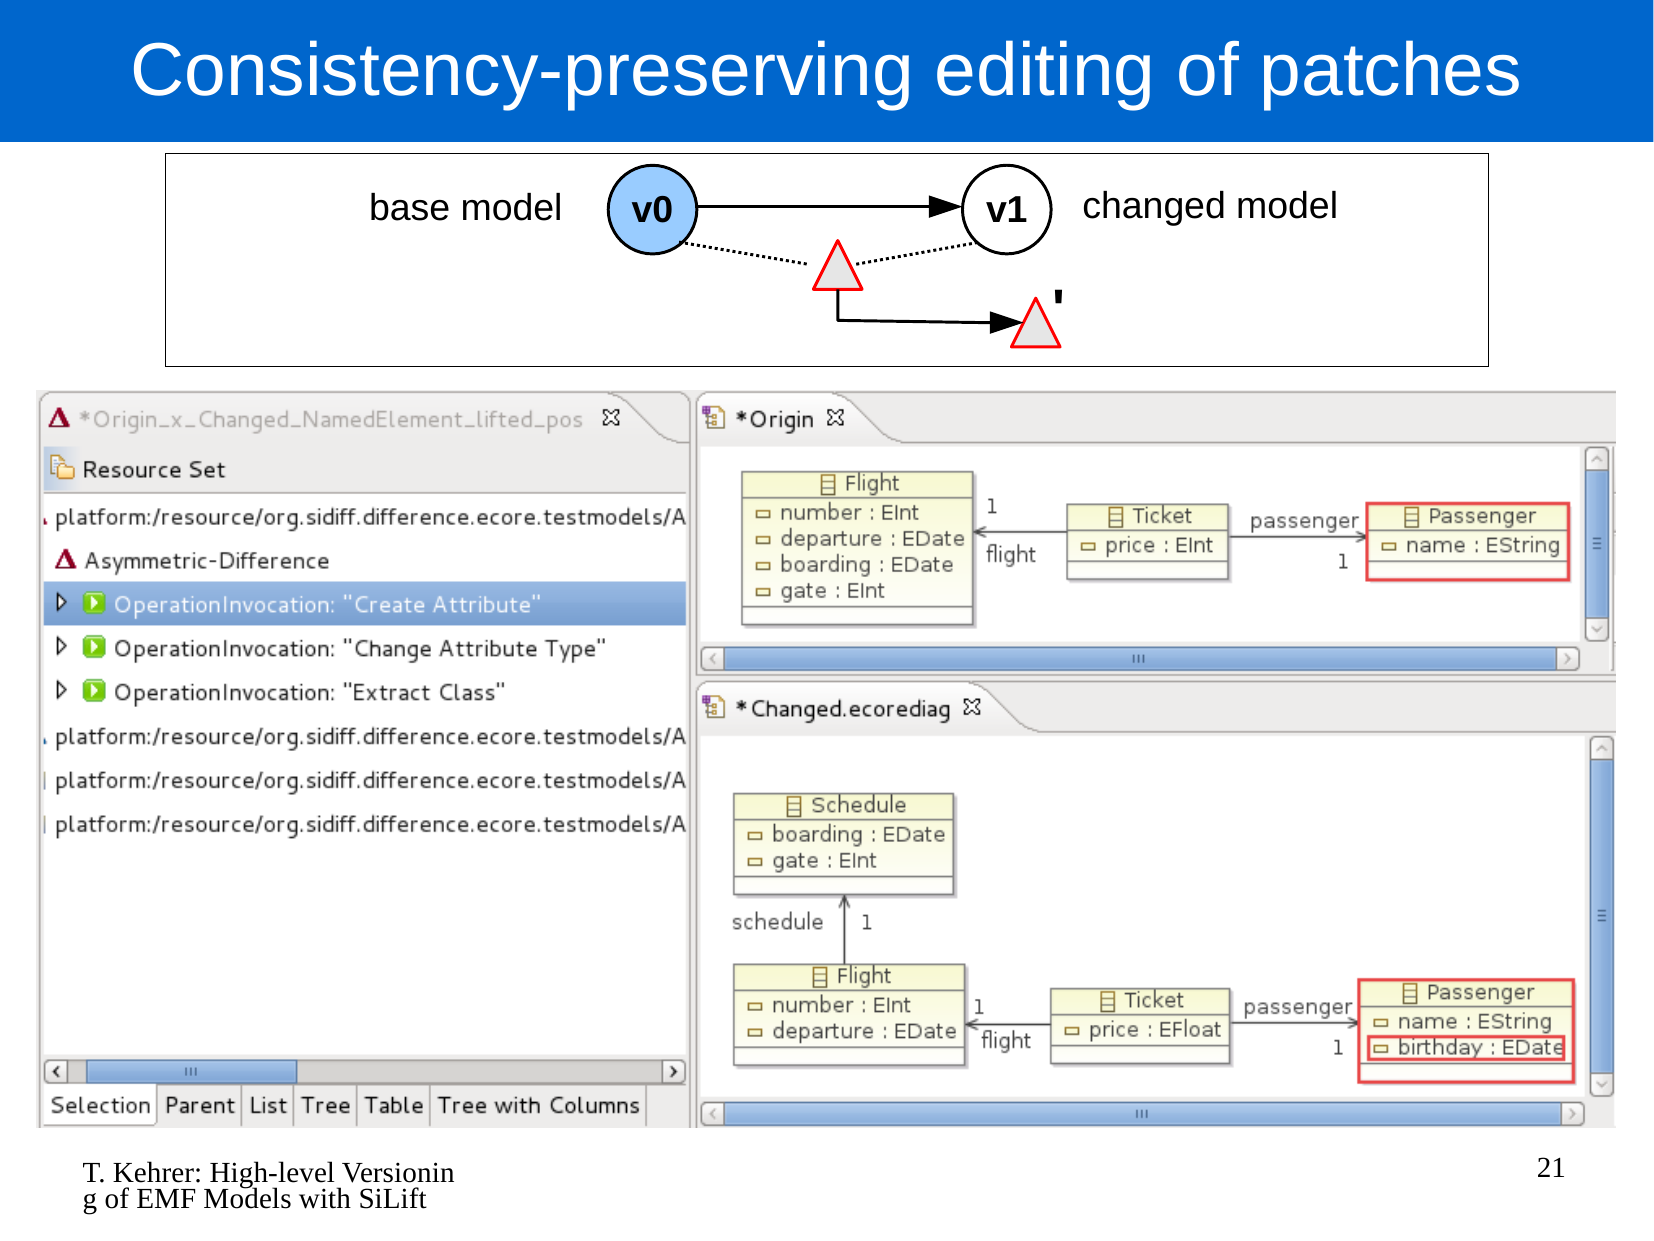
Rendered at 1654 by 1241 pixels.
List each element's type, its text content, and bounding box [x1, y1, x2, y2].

text_box v0 [608, 165, 697, 254]
picture [36, 390, 1616, 1128]
text_box base model [354, 179, 578, 237]
title Consistency-preserving editing of patches [0, 0, 1654, 142]
text_box changed model [1067, 177, 1353, 234]
text_box [1011, 298, 1038, 347]
text_box v1 [962, 165, 1052, 254]
text_box [813, 240, 863, 290]
text_box ' [1038, 271, 1081, 347]
